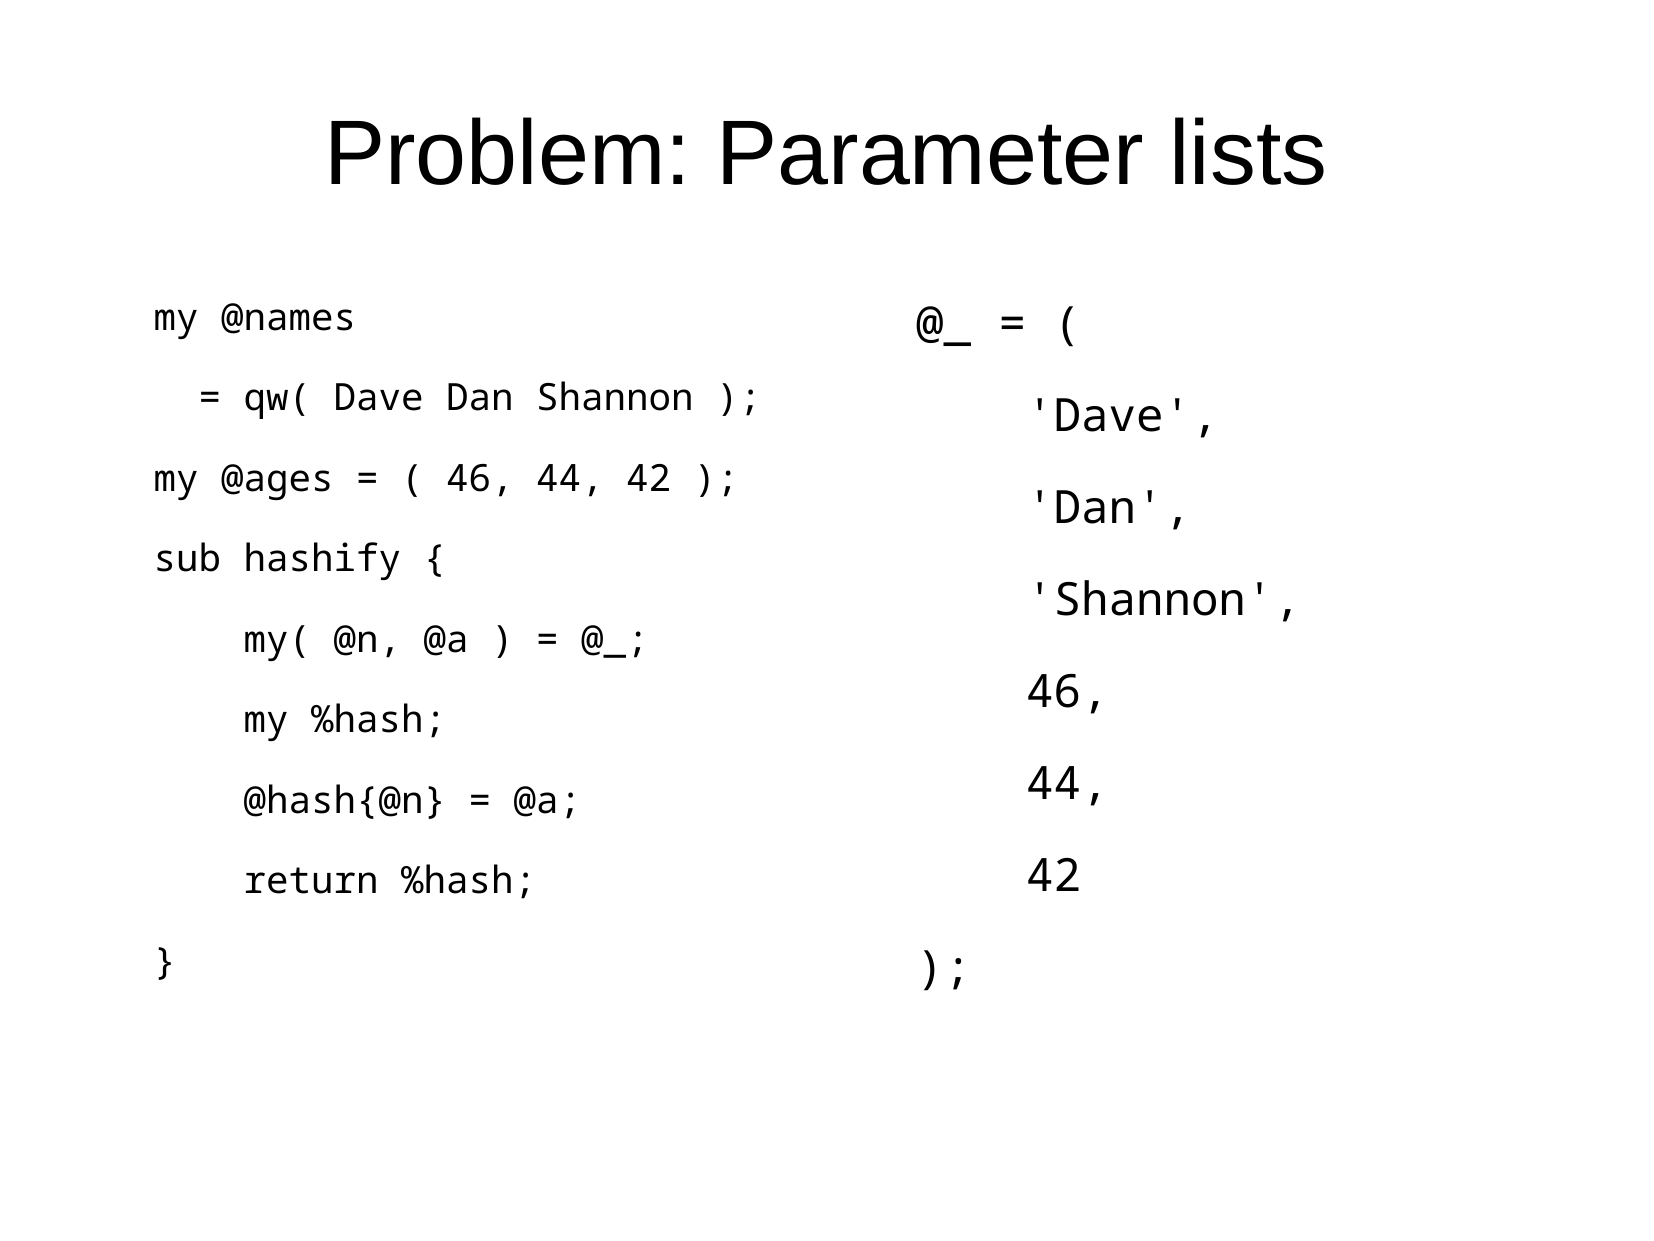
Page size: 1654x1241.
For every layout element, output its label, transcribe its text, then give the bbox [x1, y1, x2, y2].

list my @names = qw( Dave Dan Shannon ); my @ages = ( 46, 44, 42 ); sub hashify { my( @n, @a ) = @_; my %hash; @hash{@n} = @a; return %hash; } [82, 290, 809, 1010]
list @_ = ( 'Dave', 'Dan', 'Shannon', 46, 44, 42 ); [845, 290, 1572, 1010]
title Problem: Parameter lists [82, 49, 1571, 257]
